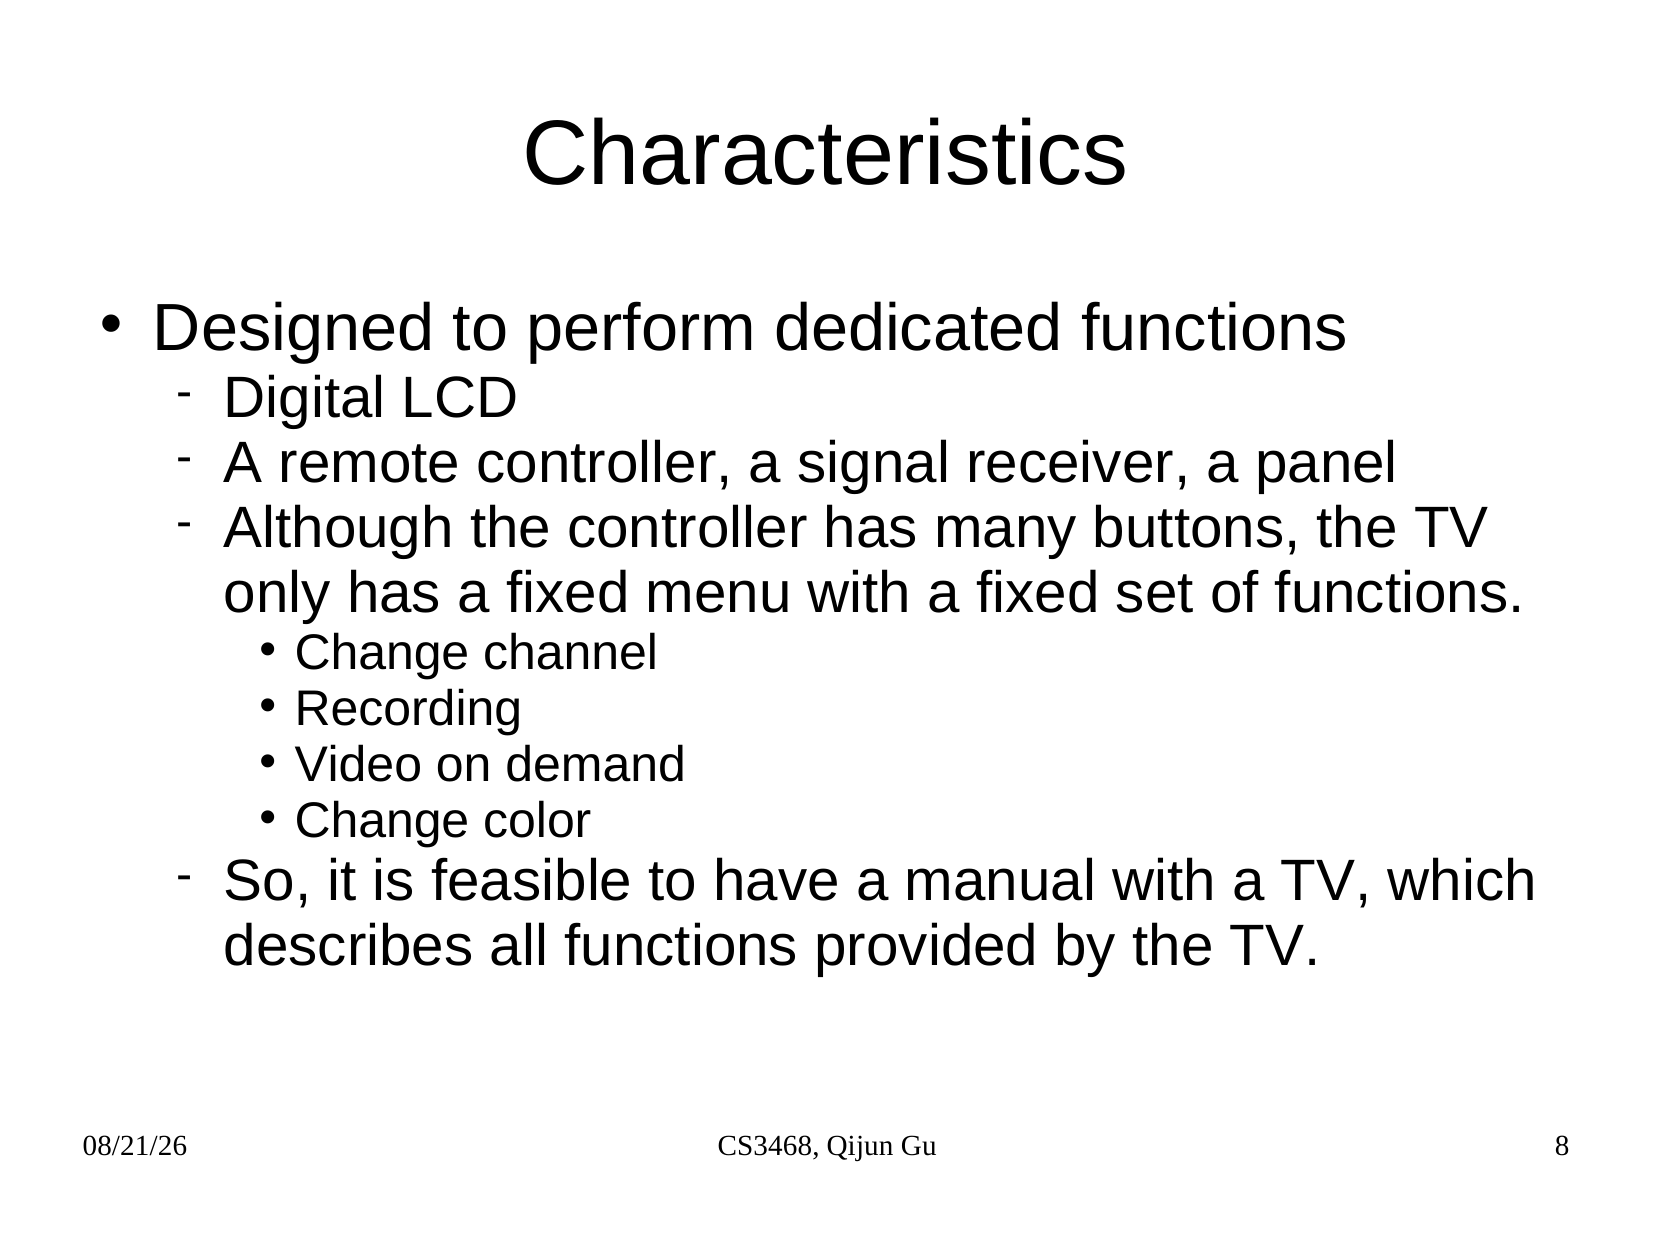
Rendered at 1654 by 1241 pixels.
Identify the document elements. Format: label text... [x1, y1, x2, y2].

list Designed to perform dedicated functions Digital LCD A remote controller, a signal receiver, a panel Although the controller has many buttons, the TV only has a fixed menu with a fixed set of functions. Change channel Recording Video on demand Change color So, it is feasible to have a manual with a TV, which describes all functions provided by the TV. [82, 290, 1570, 1094]
title Characteristics [82, 56, 1570, 249]
